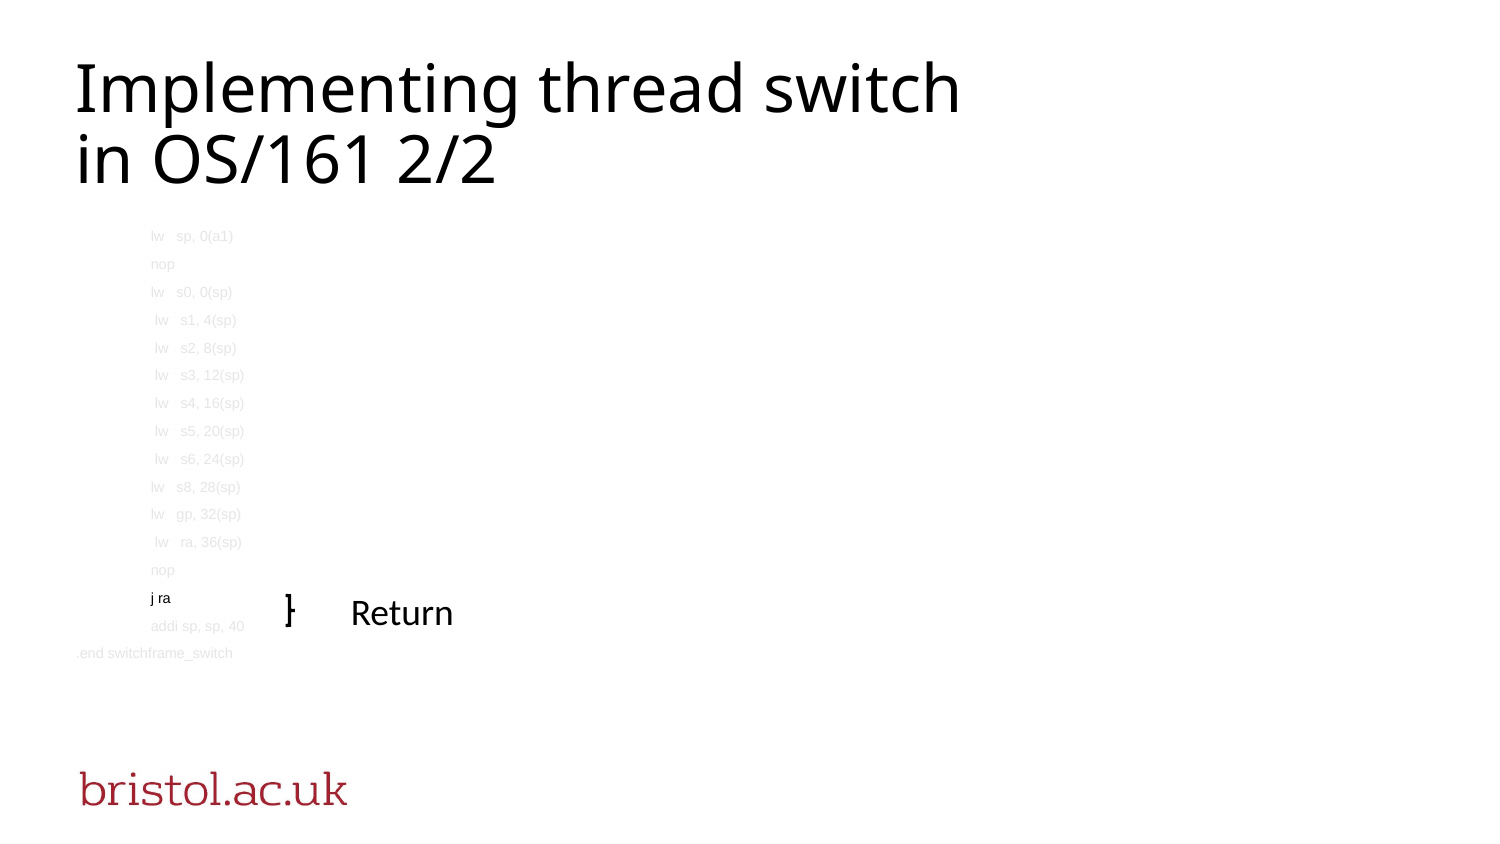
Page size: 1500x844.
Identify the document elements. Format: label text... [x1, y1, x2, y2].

list lw sp, 0(a1) nop lw s0, 0(sp) lw s1, 4(sp) lw s2, 8(sp) lw s3, 12(sp) lw s4, 16(sp) lw s5, 20(sp) lw s6, 24(sp) lw s8, 28(sp) lw gp, 32(sp) lw ra, 36(sp) nop j ra addi sp, sp, 40 .end switchframe_switch [60, 224, 1440, 699]
title Implementing thread switch in OS/161 2/2 [60, 44, 1440, 209]
text_box Return [335, 580, 471, 641]
